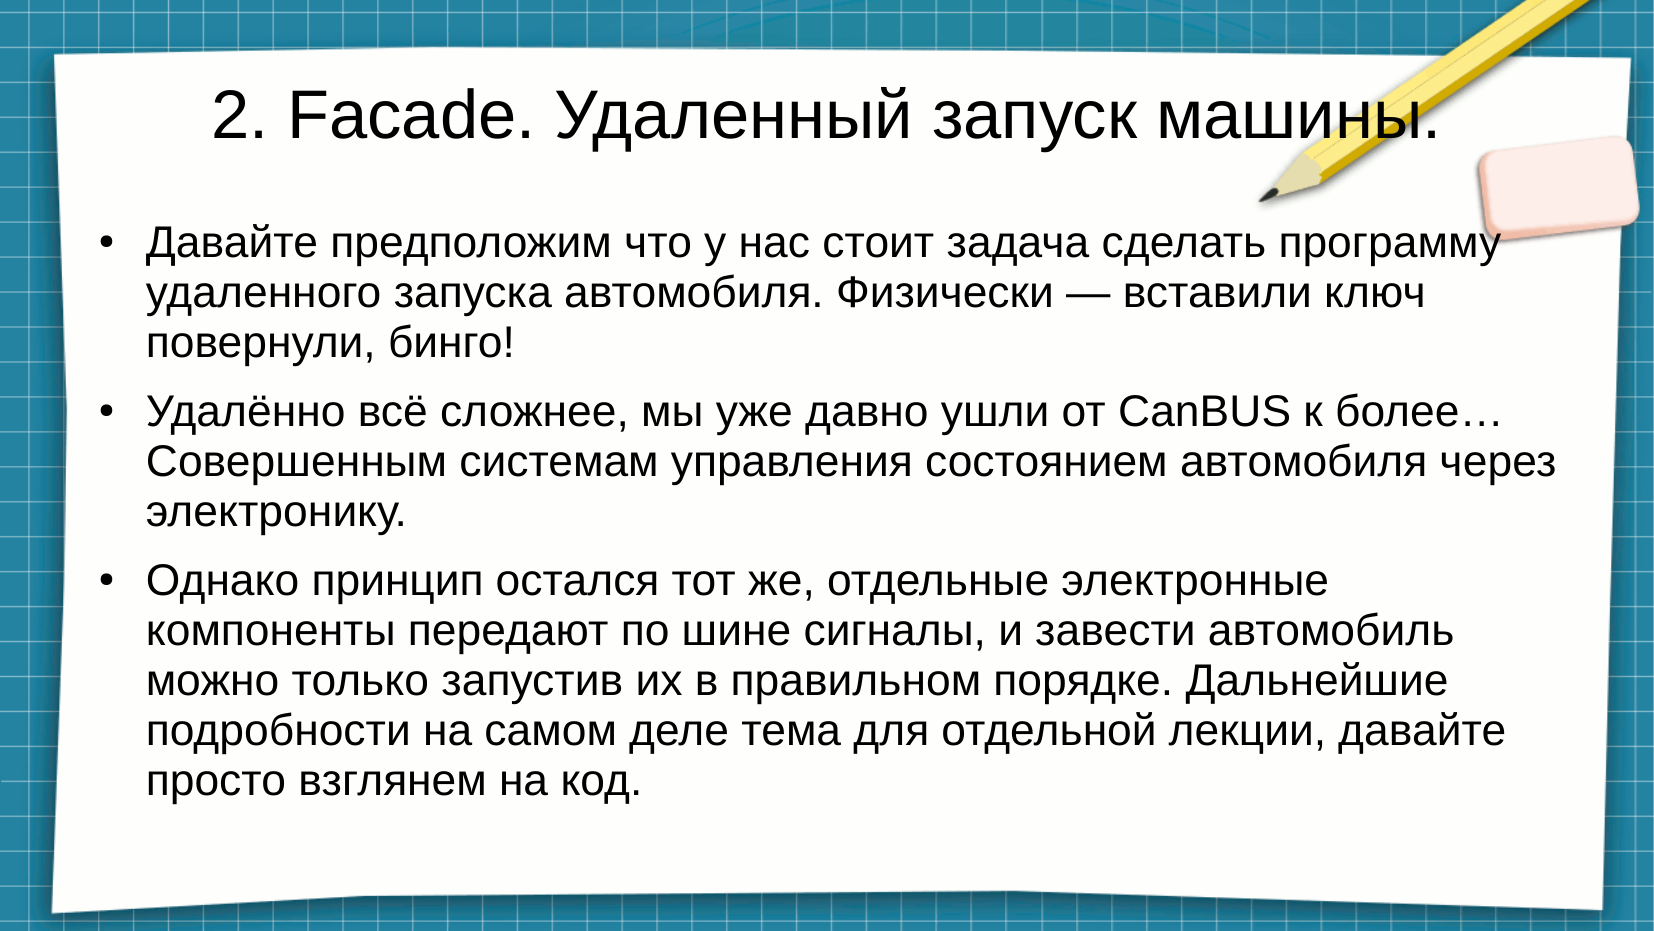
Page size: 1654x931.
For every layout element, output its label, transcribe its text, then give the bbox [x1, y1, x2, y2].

list Давайте предположим что у нас стоит задача сделать программу удаленного запуска автомобиля. Физически — вставили ключ повернули, бинго! Удалённо всё сложнее, мы уже давно ушли от CanBUS к более… Совершенным системам управления состоянием автомобиля через электронику. Однако принцип остался тот же, отдельные электронные компоненты передают по шине сигналы, и завести автомобиль можно только запустив их в правильном порядке. Дальнейшие подробности на самом деле тема для отдельной лекции, давайте просто взглянем на код. [82, 217, 1571, 857]
picture [0, 0, 1654, 931]
title 2. Facade. Удаленный запуск машины. [82, 37, 1571, 193]
